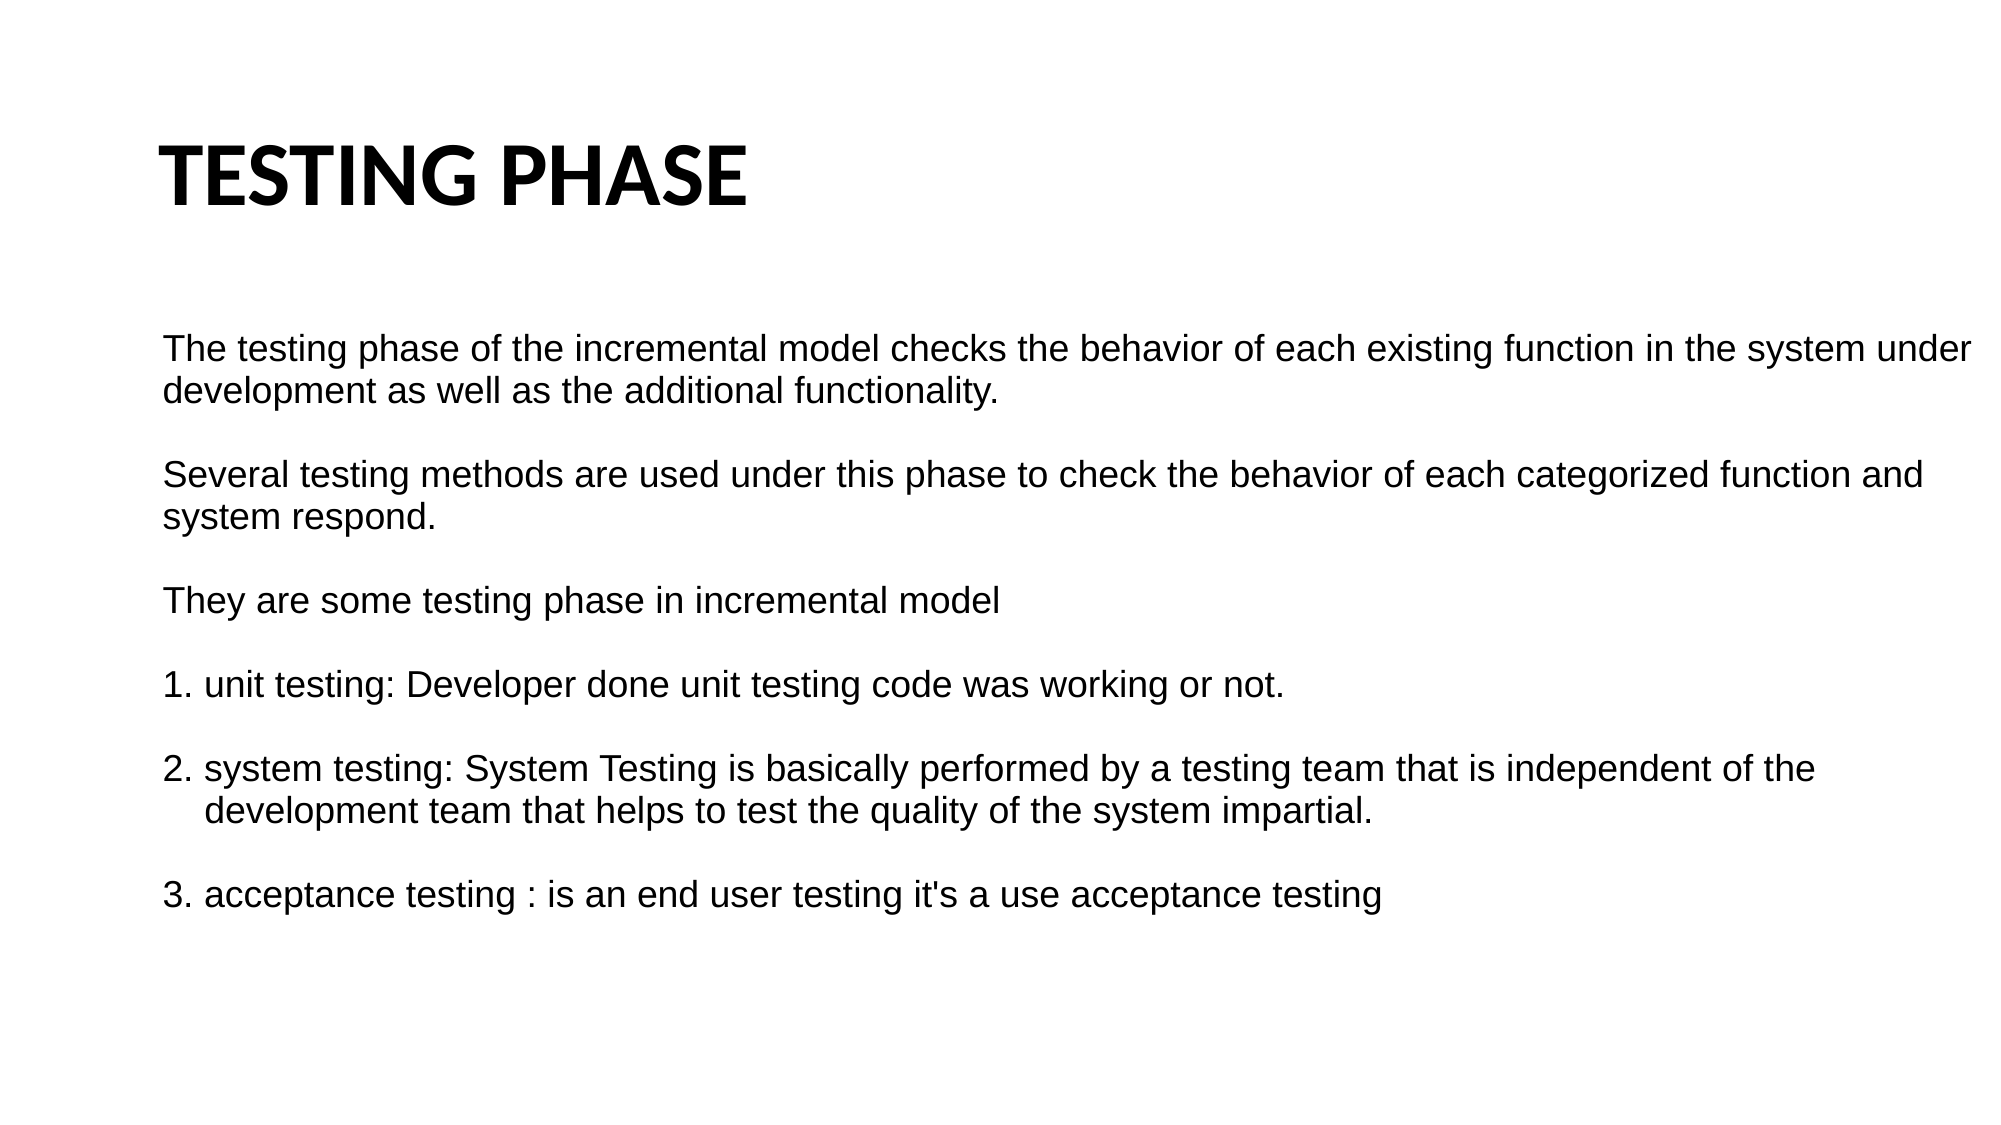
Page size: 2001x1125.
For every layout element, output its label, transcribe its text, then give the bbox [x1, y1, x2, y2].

title TESTING PHASE [137, 59, 1863, 278]
text_box The testing phase of the incremental model checks the behavior of each existing function in the system under development as well as the additional functionality. Several testing methods are used under this phase to check the behavior of each categorized function and system respond.​ They are some testing phase in incremental model​ 1. unit testing: Developer done unit testing code was working or not.​ 2. system testing: System Testing is basically performed by a testing team that is independent of the development team that helps to test the quality of the system impartial.​ 3. acceptance testing : is an end user testing it's a use acceptance testing ​ [147, 320, 1999, 923]
